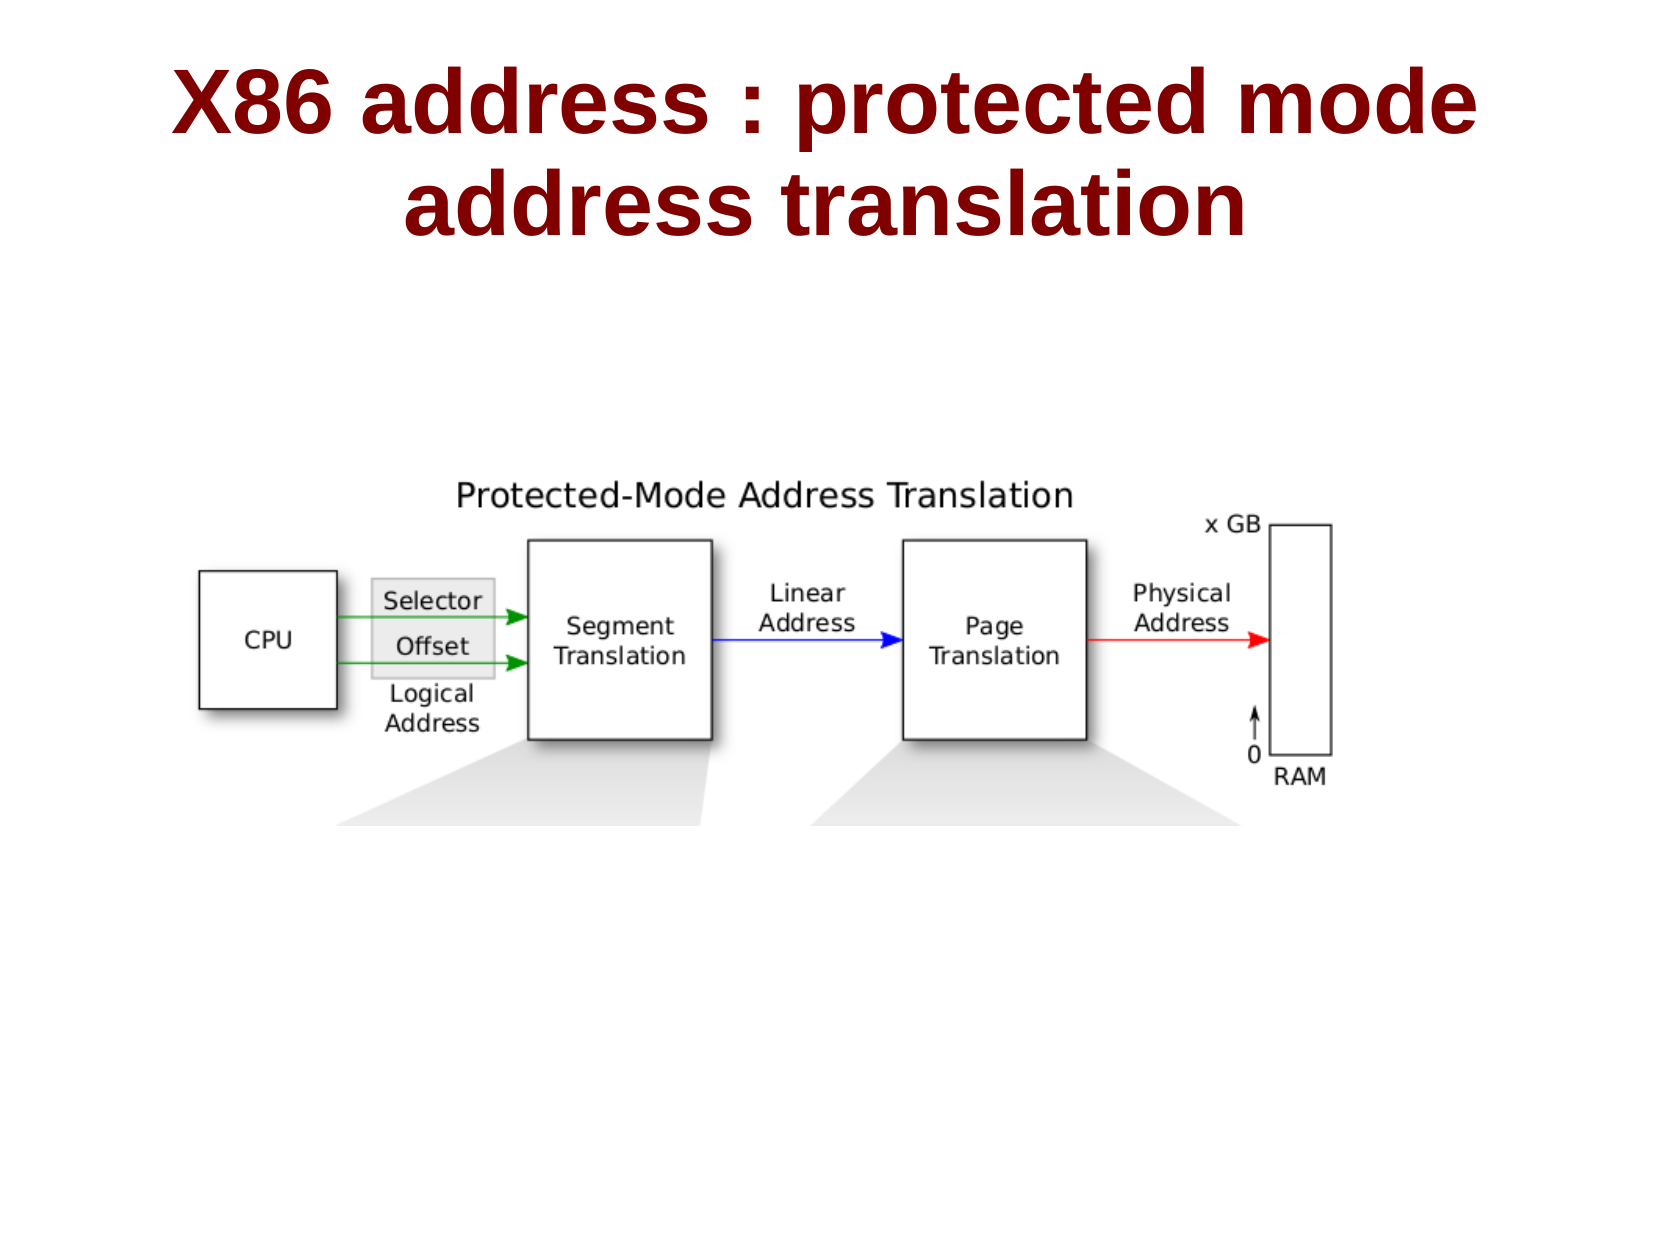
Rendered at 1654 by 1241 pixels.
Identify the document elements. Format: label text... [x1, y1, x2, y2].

title X86 address : protected mode address translation [82, 49, 1571, 257]
picture [141, 448, 1394, 826]
